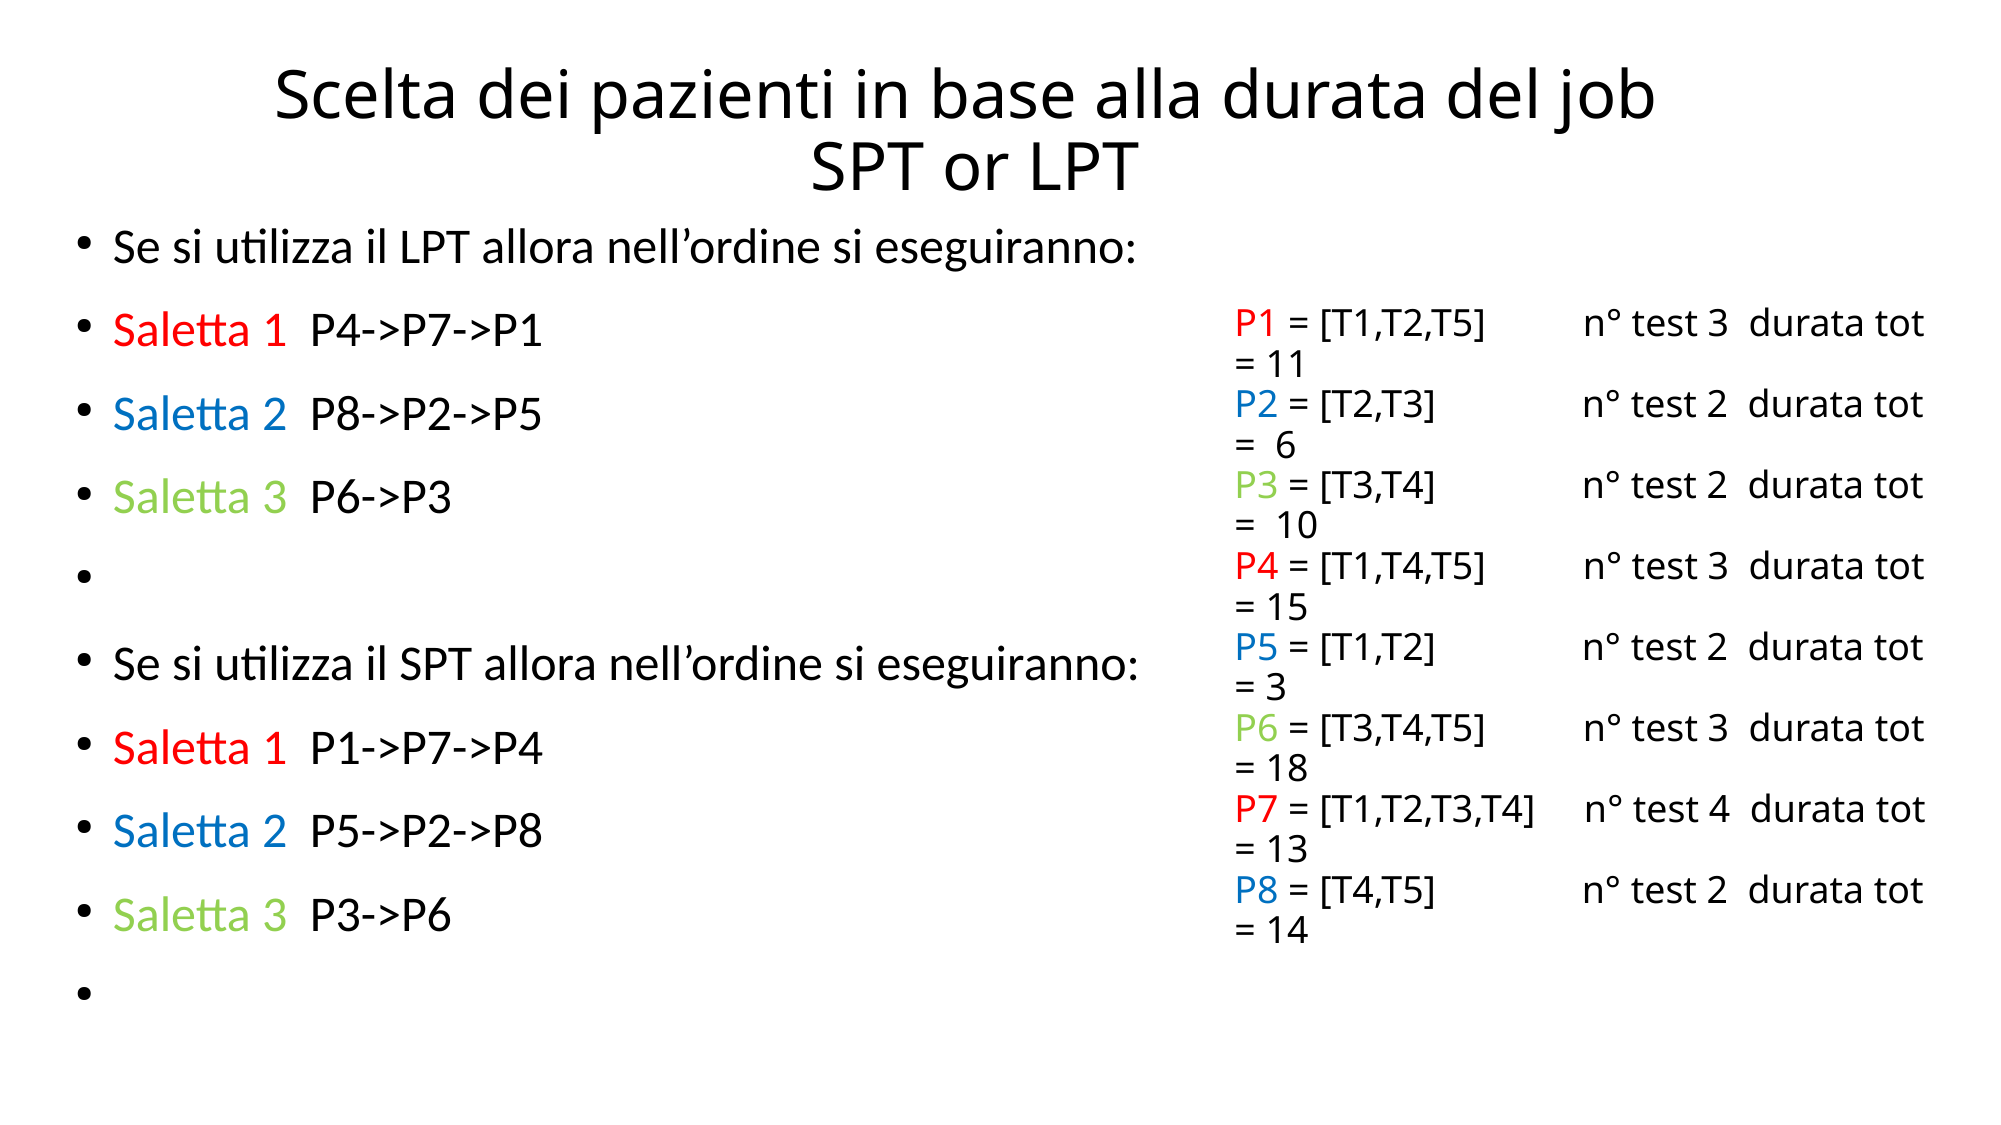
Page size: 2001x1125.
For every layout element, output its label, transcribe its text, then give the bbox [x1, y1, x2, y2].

title Scelta dei pazienti in base alla durata del job SPT or LPT [201, 53, 1750, 169]
list Se si utilizza il LPT allora nell’ordine si eseguiranno: Saletta 1 P4->P7->P1 Saletta 2 P8->P2->P5 Saletta 3 P6->P3 Se si utilizza il SPT allora nell’ordine si eseguiranno: Saletta 1 P1->P7->P4 Saletta 2 P5->P2->P8 Saletta 3 P3->P6 [75, 220, 1876, 1073]
text_box P1 = [T1,T2,T5] n° test 3 durata tot = 11 P2 = [T2,T3] n° test 2 durata tot = 6 P3 = [T3,T4] n° test 2 durata tot = 10 P4 = [T1,T4,T5] n° test 3 durata tot = 15 P5 = [T1,T2] n° test 2 durata tot = 3 P6 = [T3,T4,T5] n° test 3 durata tot = 18 P7 = [T1,T2,T3,T4] n° test 4 durata tot = 13 P8 = [T4,T5] n° test 2 durata tot = 14 [1219, 296, 1961, 686]
